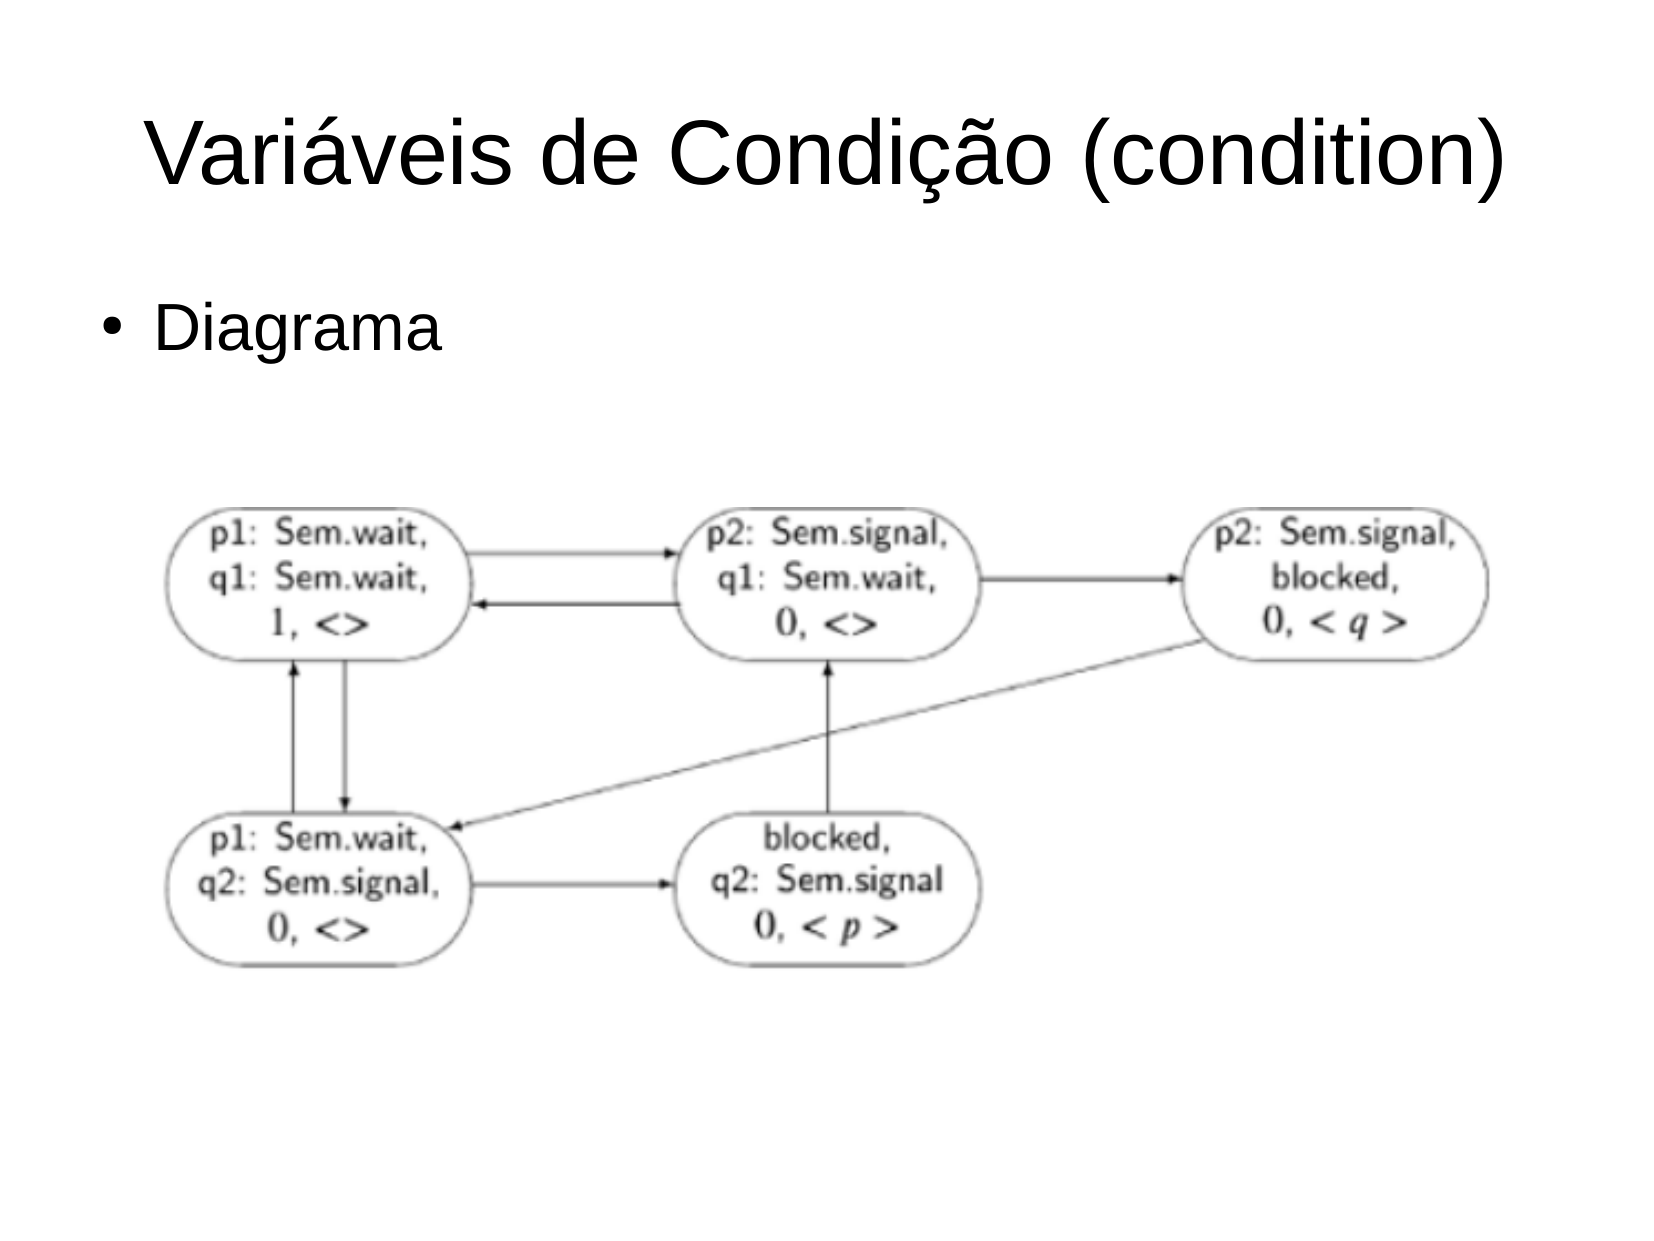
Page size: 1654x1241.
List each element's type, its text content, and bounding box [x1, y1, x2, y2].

title Variáveis de Condição (condition) [82, 49, 1571, 257]
list Diagrama [82, 290, 1538, 1010]
picture [153, 507, 1523, 993]
